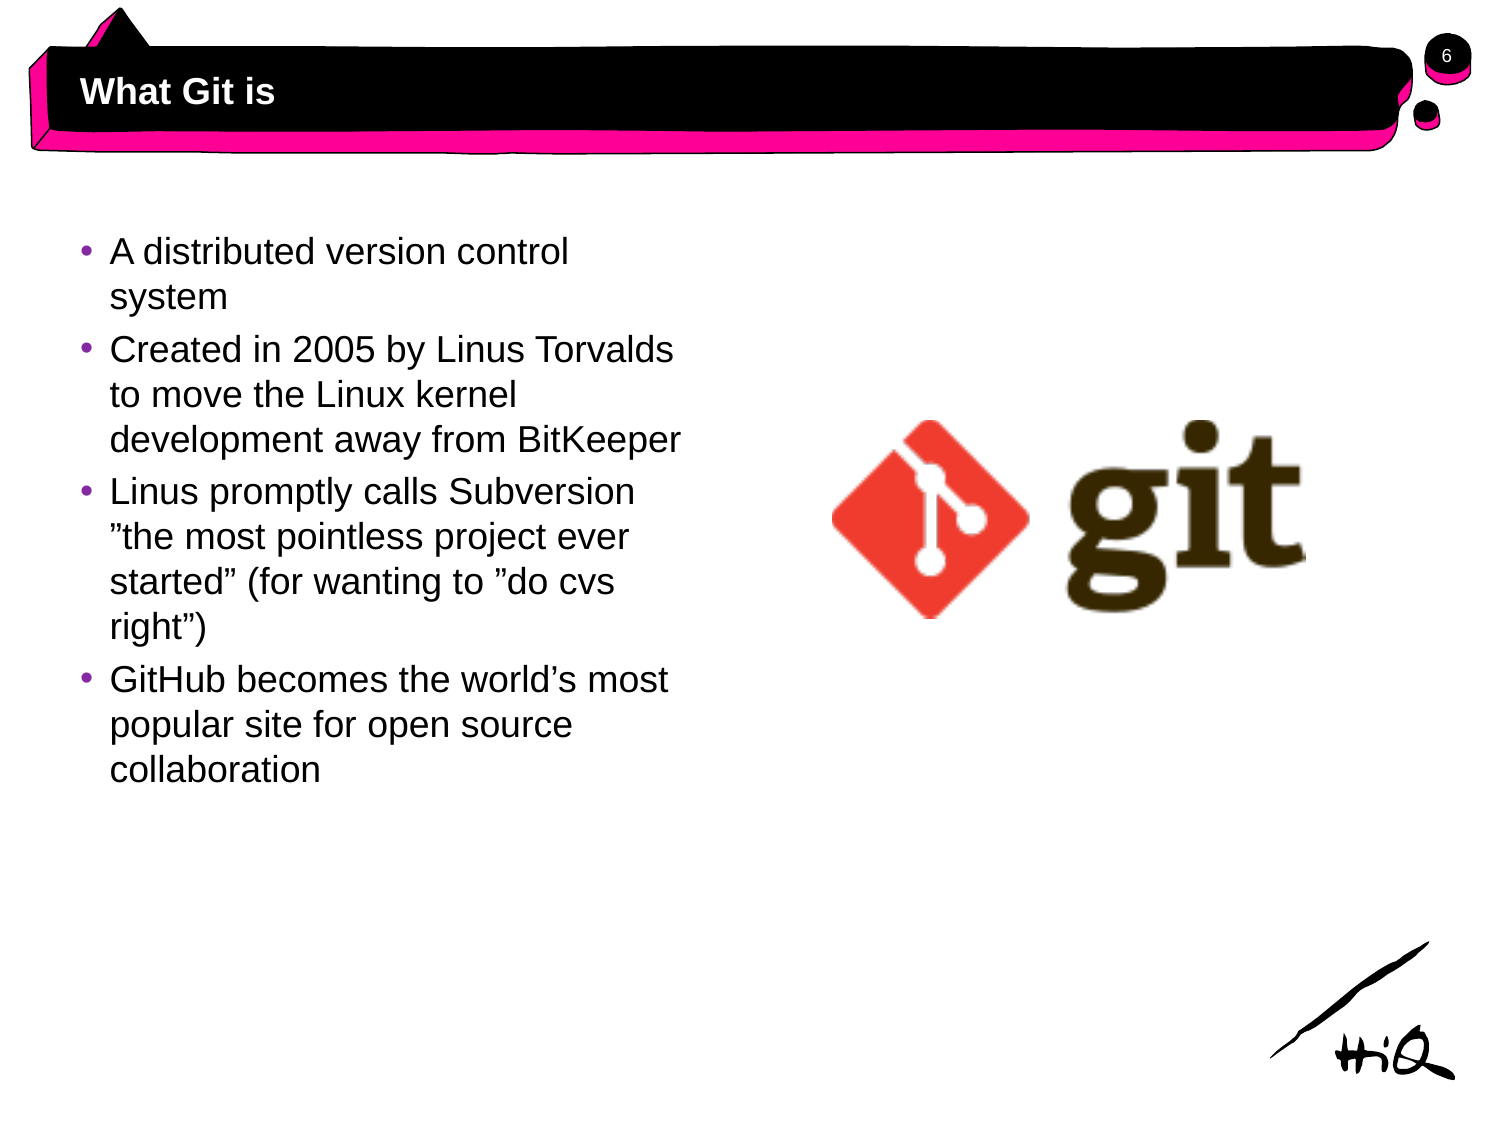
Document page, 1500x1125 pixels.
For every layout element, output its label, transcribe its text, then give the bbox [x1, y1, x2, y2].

slide_number <number> [1423, 30, 1471, 79]
picture [832, 420, 1306, 619]
title What Git is [64, 54, 1365, 126]
list A distributed version control system Created in 2005 by Linus Torvalds to move the Linux kernel development away from BitKeeper Linus promptly calls Subversion ”the most pointless project ever started” (for wanting to ”do cvs right”) GitHub becomes the world’s most popular site for open source collaboration [64, 220, 703, 929]
